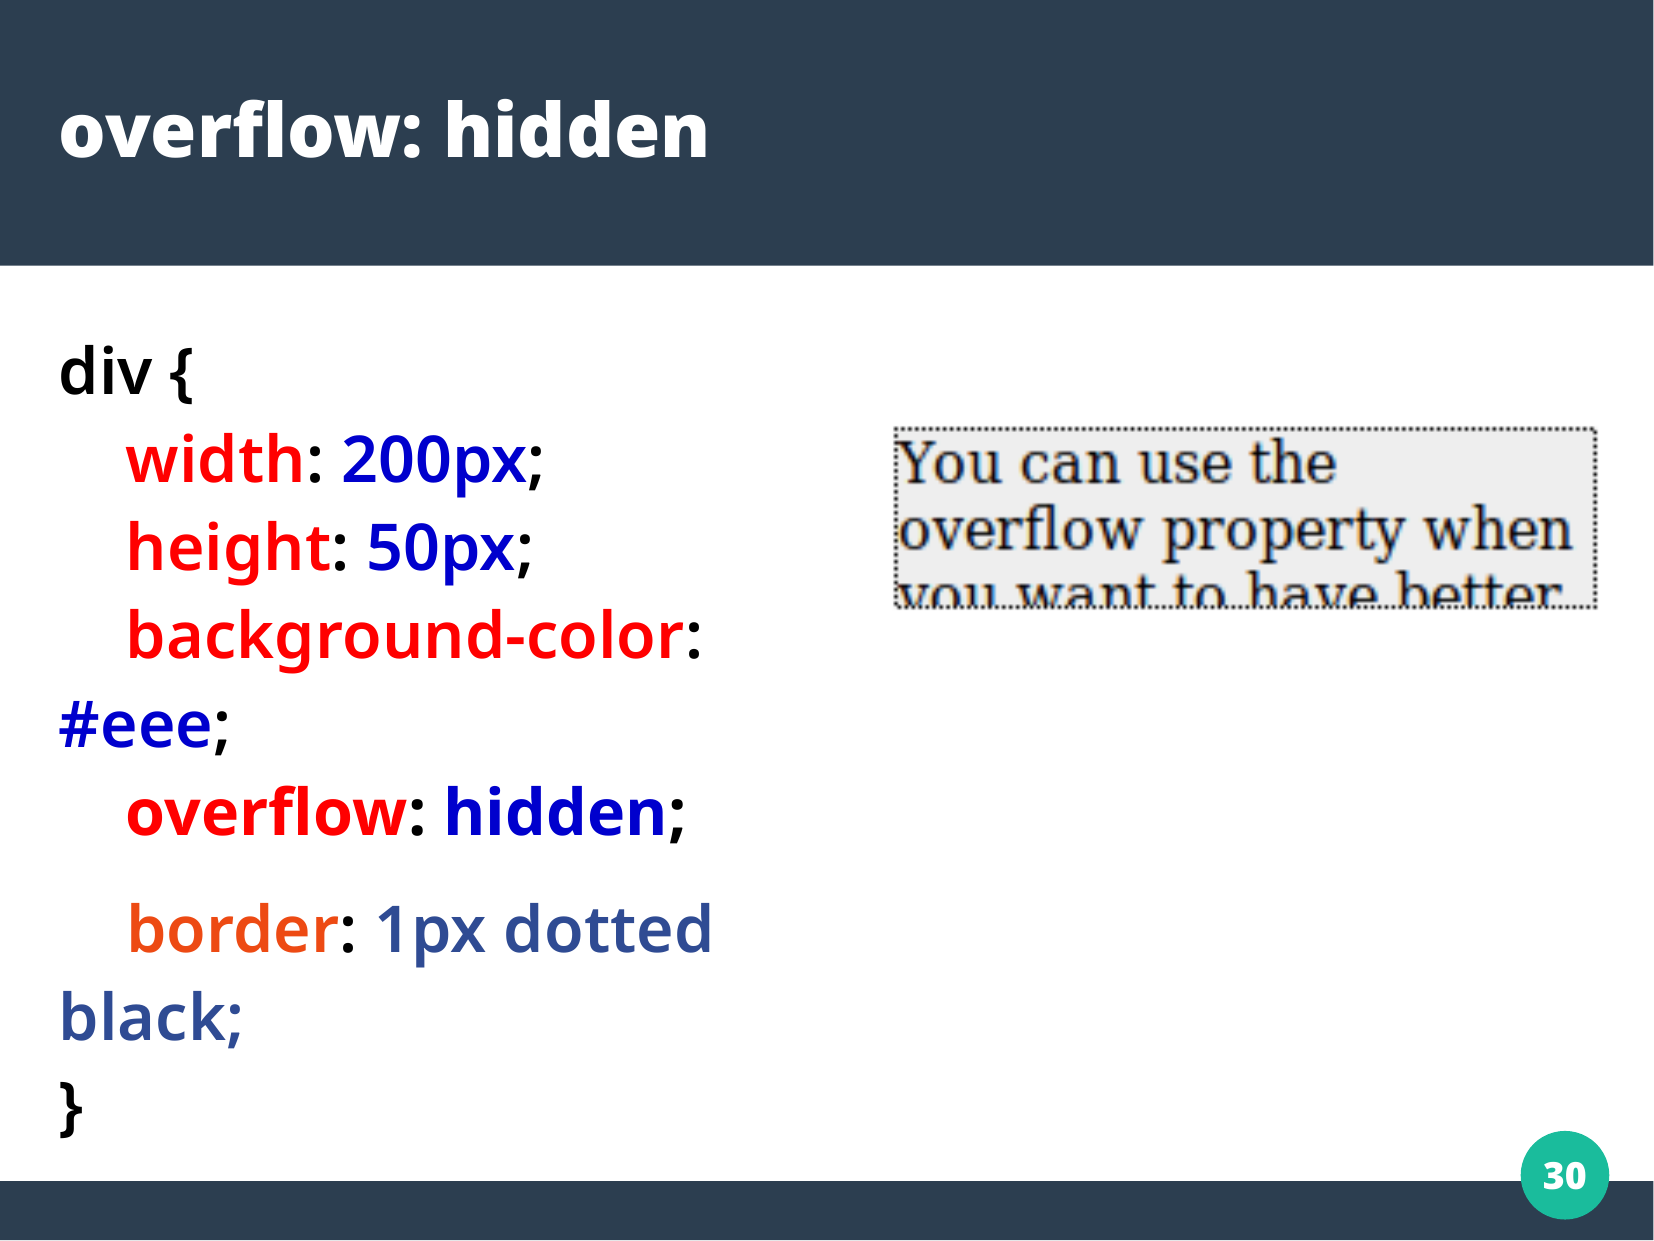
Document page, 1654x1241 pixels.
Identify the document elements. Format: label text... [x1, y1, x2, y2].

picture [885, 383, 1633, 680]
list div { width: 200px; height: 50px; background-color: #eee; overflow: hidden; border: 1px dotted black; } [59, 324, 809, 1152]
title overflow: hidden [59, 49, 1595, 207]
